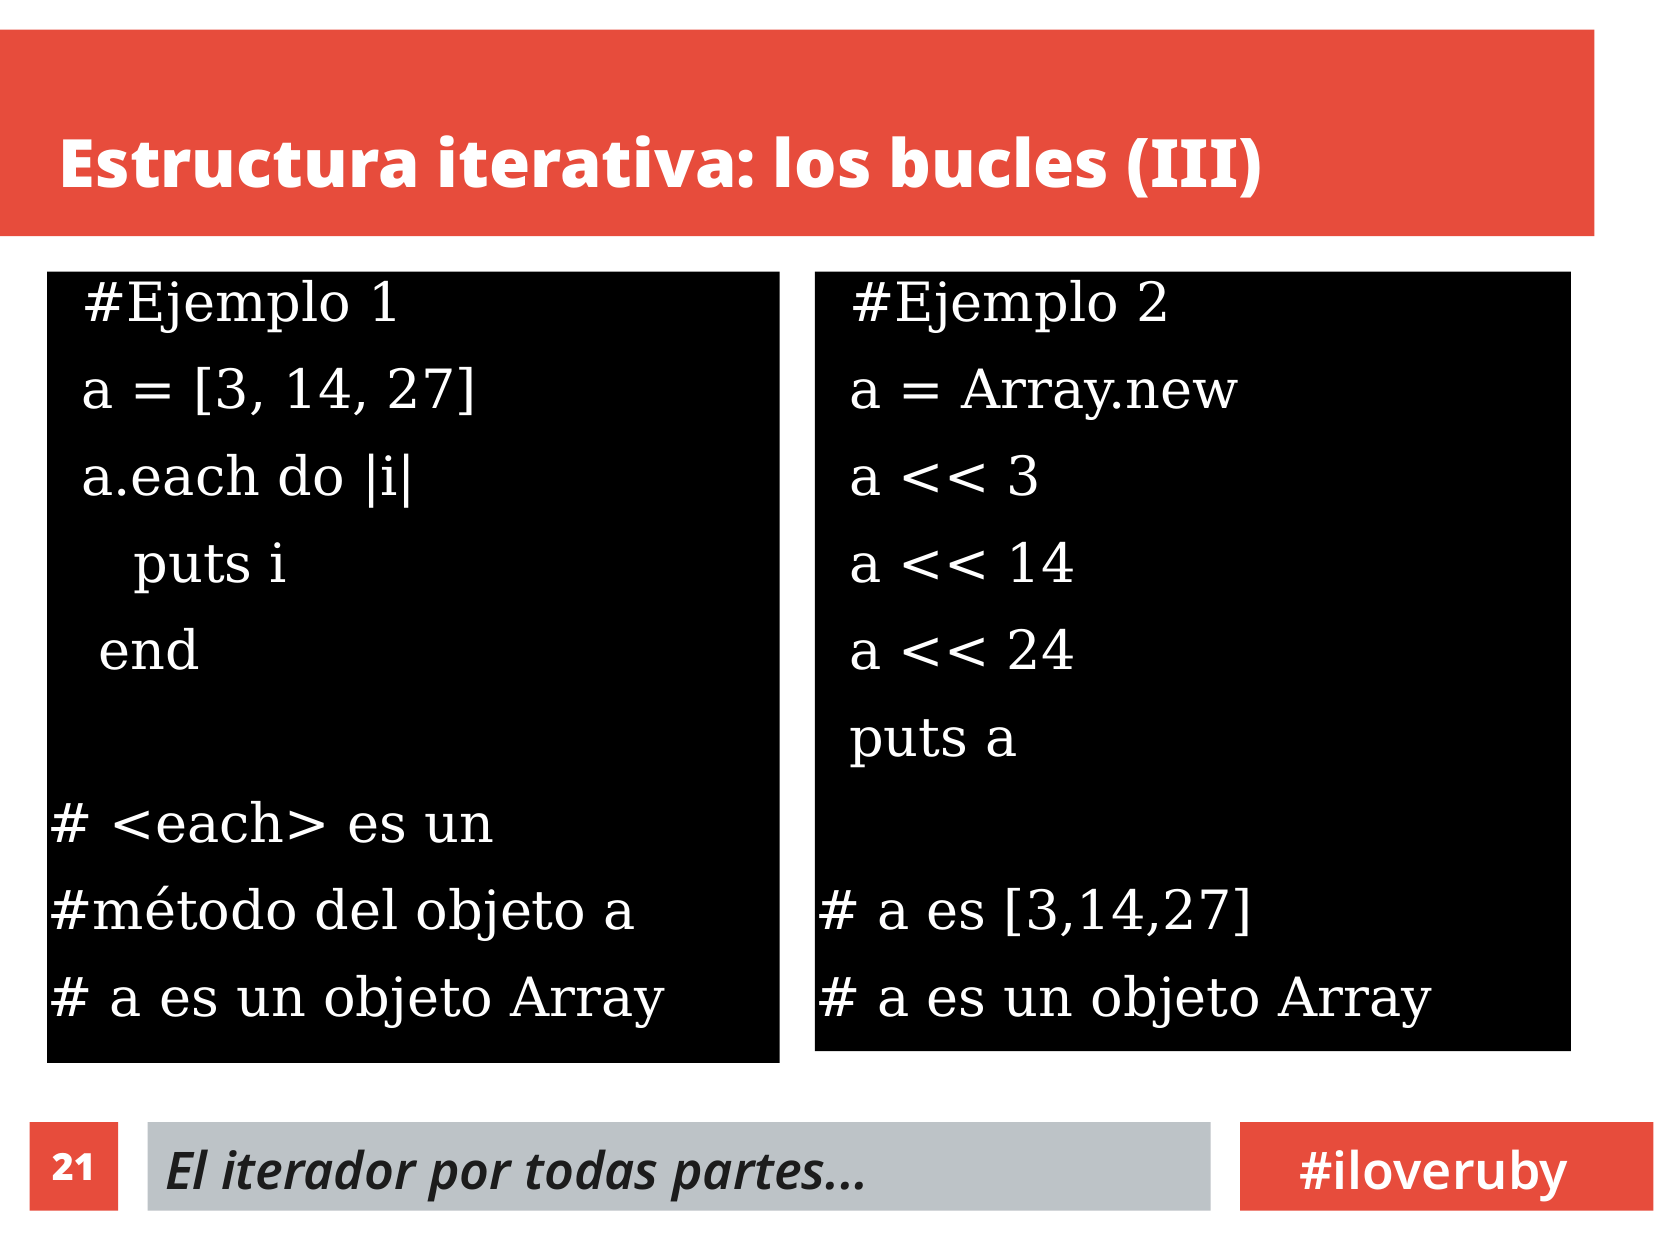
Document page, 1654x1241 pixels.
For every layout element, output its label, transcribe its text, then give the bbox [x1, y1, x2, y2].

list #Ejemplo 1 a = [3, 14, 27] a.each do |i| puts i end # <each> es un #método del objeto a # a es un objeto Array [47, 271, 780, 1063]
list #iloveruby [1299, 1133, 1607, 1205]
list #Ejemplo 2 a = Array.new a << 3 a << 14 a << 24 puts a # a es [3,14,27] # a es un objeto Array [814, 271, 1571, 1052]
title Estructura iterativa: los bucles (III) [59, 59, 1595, 207]
list El iterador por todas partes... [165, 1133, 1182, 1205]
